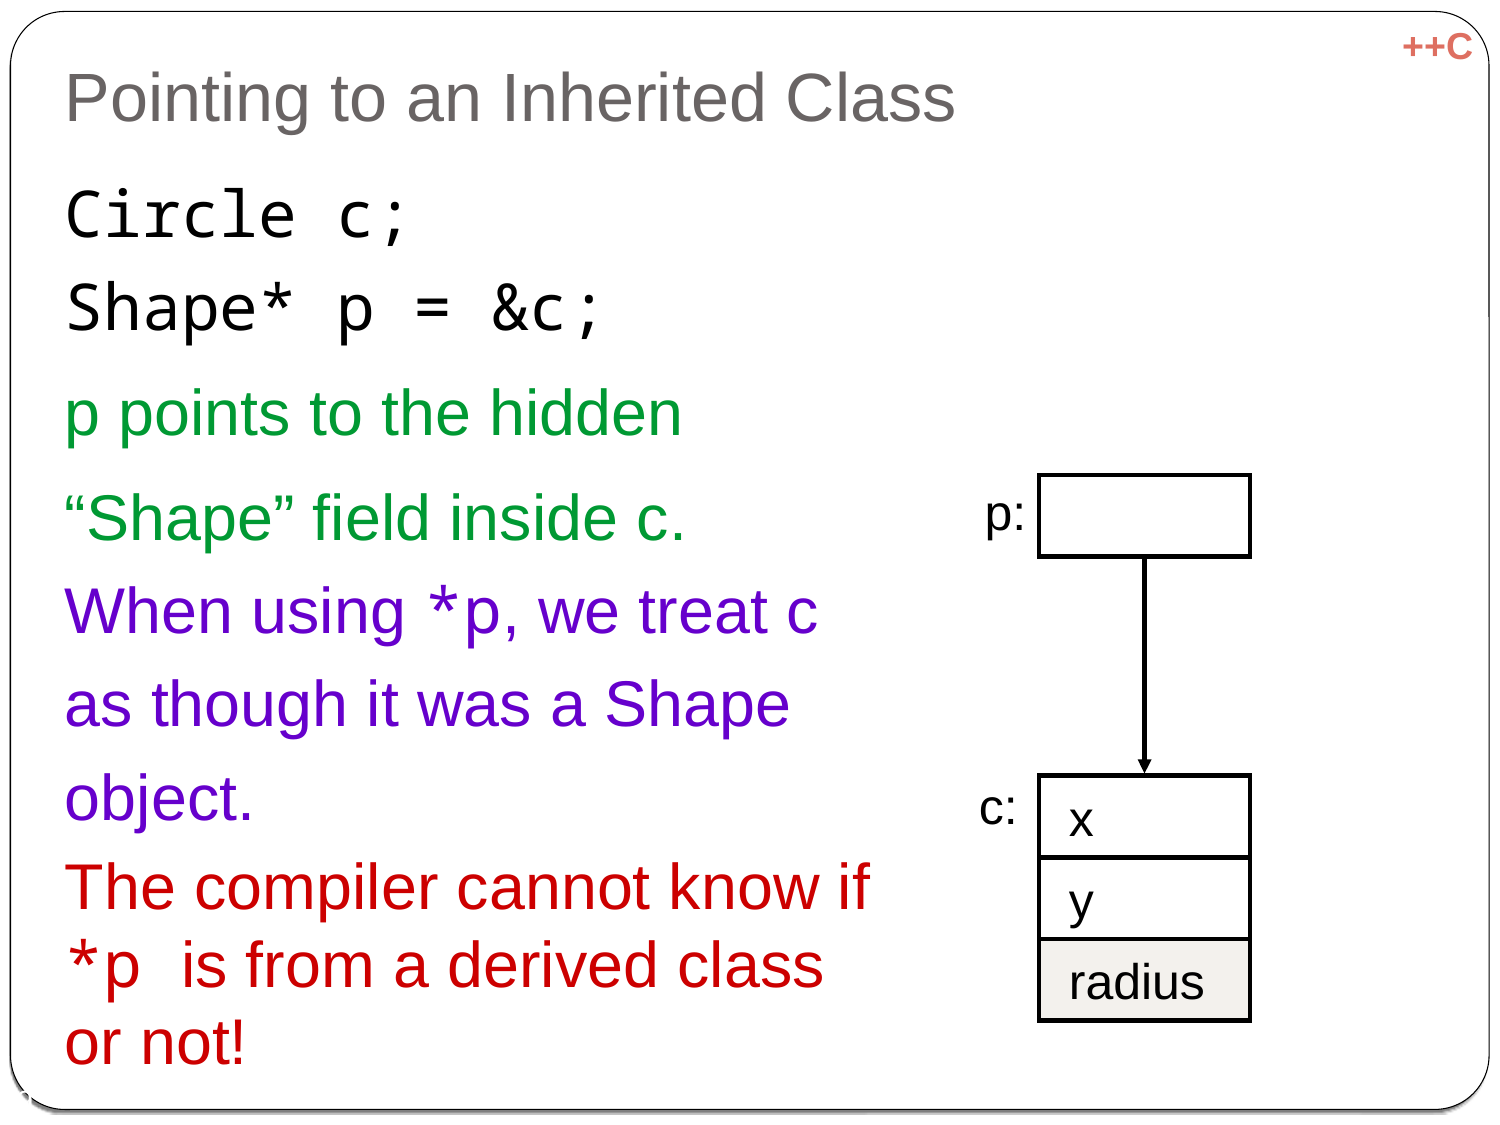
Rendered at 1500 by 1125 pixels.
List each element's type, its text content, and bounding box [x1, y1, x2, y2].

text_box c: [949, 752, 1049, 858]
text_box x [1049, 775, 1250, 857]
list Circle c; Shape* p = &c; p points to the hidden “Shape” field inside c. When using *p, we treat c as though it was a Shape object. The compiler cannot know if *p is from a derived class or not! [50, 149, 888, 1088]
text_box y [1039, 857, 1250, 939]
title Pointing to an Inherited Class [50, 45, 1450, 150]
text_box p: [954, 457, 1057, 563]
slide_number <number> [0, 1074, 50, 1125]
text_box radius [1039, 939, 1250, 1021]
